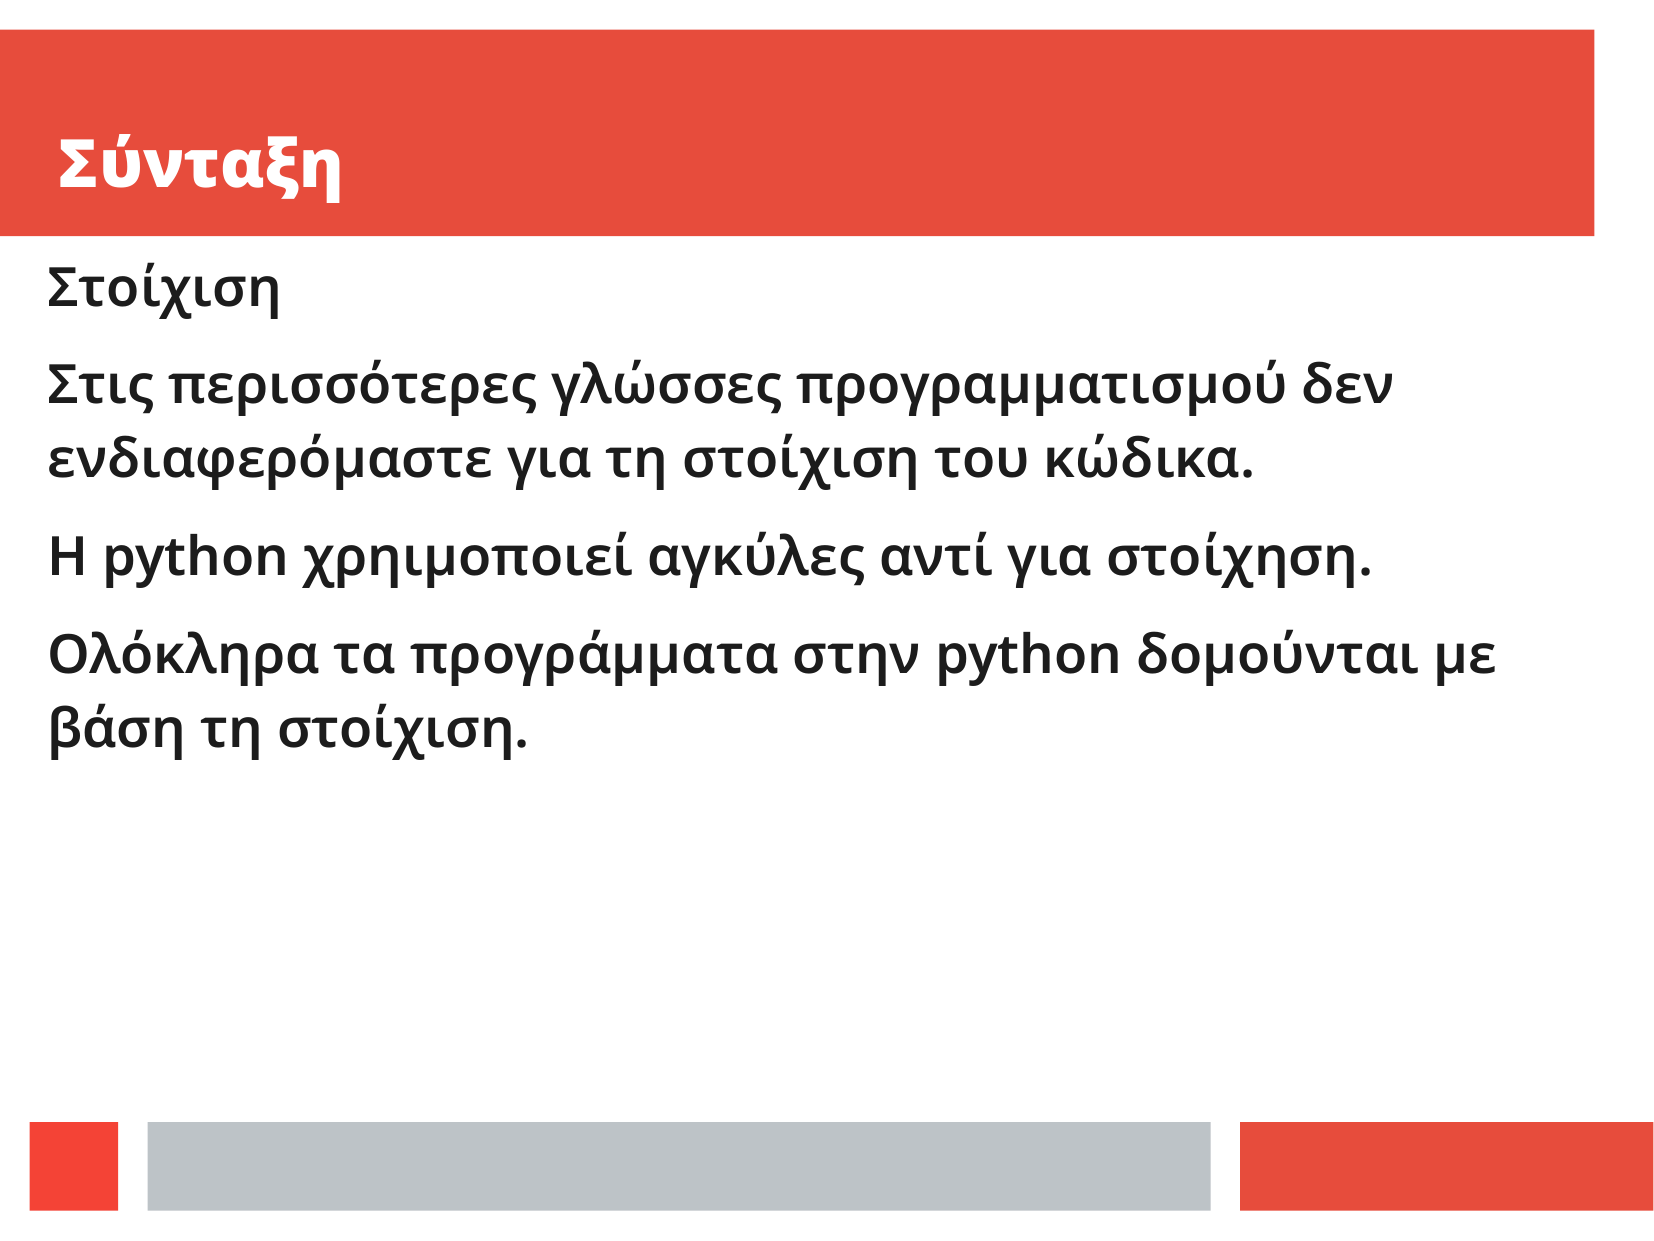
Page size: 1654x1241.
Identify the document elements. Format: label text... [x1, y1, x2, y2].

title Σύνταξη [59, 59, 1595, 207]
list Στοίχιση Στις περισσότερες γλώσσες προγραμματισμού δεν ενδιαφερόμαστε για τη στοίχιση του κώδικα. H python χρηιμοποιεί αγκύλες αντί για στοίχηση. Ολόκληρα τα προγράμματα στην python δομούνται με βάση τη στοίχιση. [47, 248, 1619, 1093]
